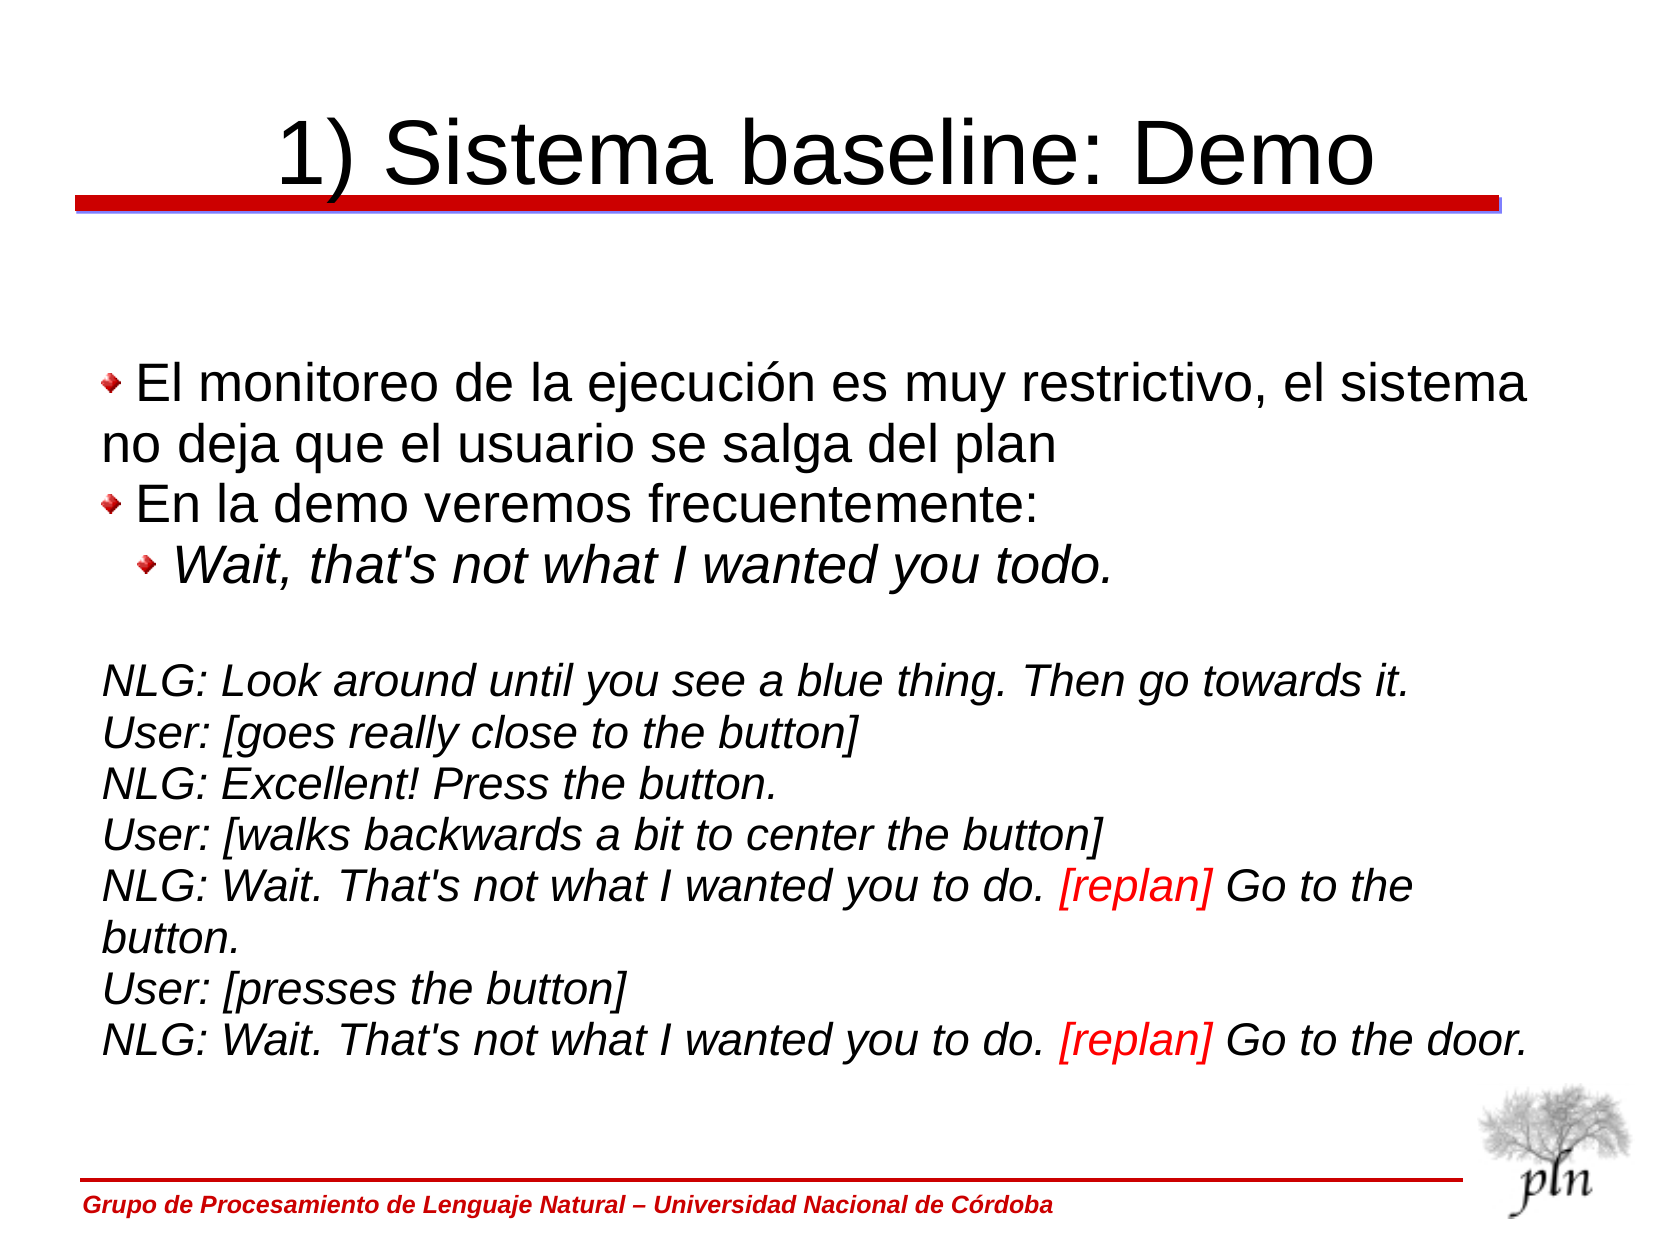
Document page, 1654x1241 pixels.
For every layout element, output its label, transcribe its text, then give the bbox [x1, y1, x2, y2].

title 1) Sistema baseline: Demo [82, 56, 1571, 250]
picture [1477, 1083, 1635, 1219]
text_box El monitoreo de la ejecución es muy restrictivo, el sistema no deja que el usuario se salga del plan En la demo veremos frecuentemente: Wait, that's not what I wanted you todo. NLG: Look around until you see a blue thing. Then go towards it. User: [goes really close to the button] NLG: Excellent! Press the button. User: [walks backwards a bit to center the button] NLG: Wait. That's not what I wanted you to do. [replan] Go to the button. User: [presses the button] NLG: Wait. That's not what I wanted you to do. [replan] Go to the door. [86, 345, 1576, 1073]
